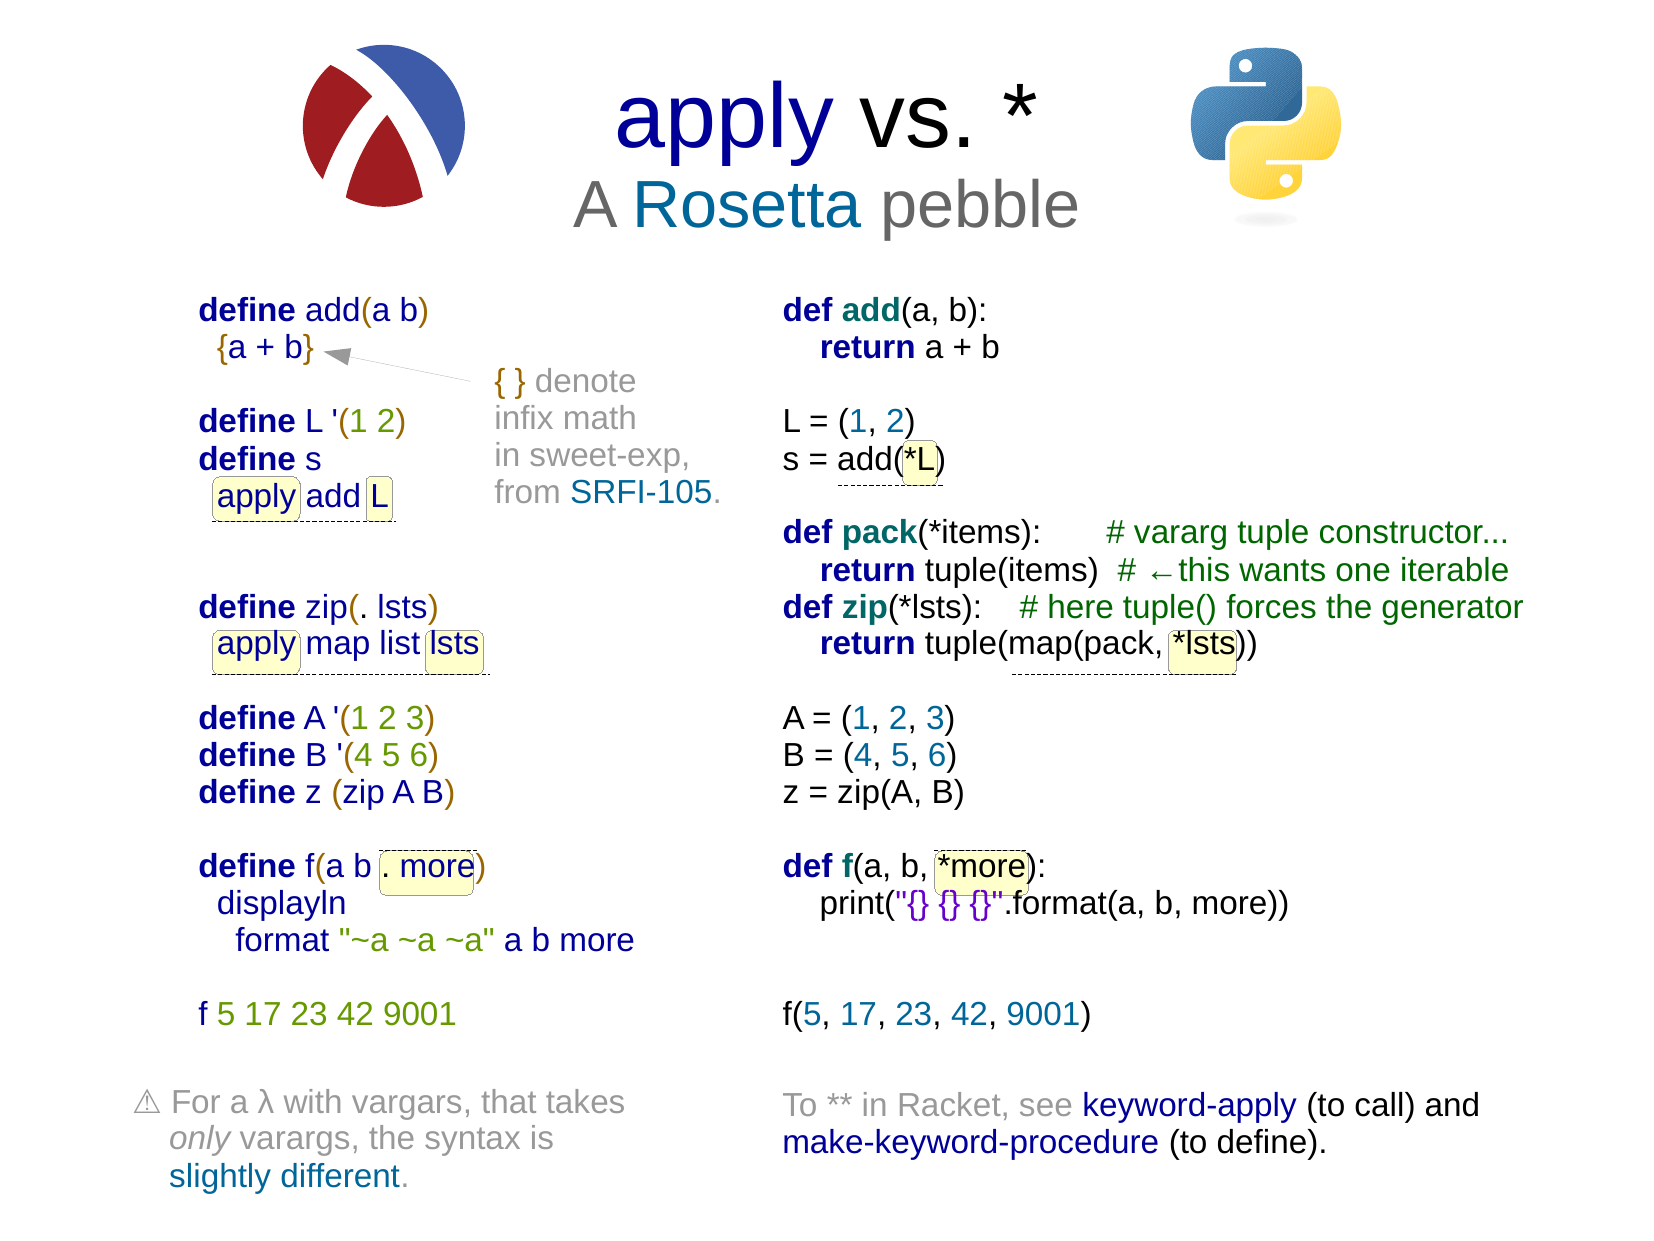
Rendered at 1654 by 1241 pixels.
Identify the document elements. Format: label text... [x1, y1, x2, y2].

text_box define add(a b) {a + b} define L '(1 2) define s apply add L define zip(. lsts) apply map list lsts define A '(1 2 3) define B '(4 5 6) define z (zip A B) define f(a b . more) displayln format "~a ~a ~a" a b more f 5 17 23 42 9001 [183, 284, 651, 1050]
text_box To ** in Racket, see keyword-apply (to call) and make-keyword-procedure (to define). [767, 1079, 1496, 1170]
text_box ⚠ For a λ with vargars, that takes only varargs, the syntax is slightly different. [117, 1075, 642, 1204]
text_box { } denote infix math in sweet-exp, from SRFI-105. [479, 354, 737, 520]
picture [1190, 47, 1352, 242]
text_box def add(a, b): return a + b L = (1, 2) s = add(*L) def pack(*items): # vararg tuple constructor... return tuple(items) # ←this wants one iterable def zip(*lsts): # here tuple() forces the generator return tuple(map(pack, *lsts)) A = (1, 2, 3) B = (4, 5, 6) z = zip(A, B) def f(a, b, *more): print("{} {} {}".format(a, b, more)) f(5, 17, 23, 42, 9001) [768, 284, 1540, 1050]
picture [301, 43, 466, 208]
title apply vs. * A Rosetta pebble [82, 49, 1571, 257]
